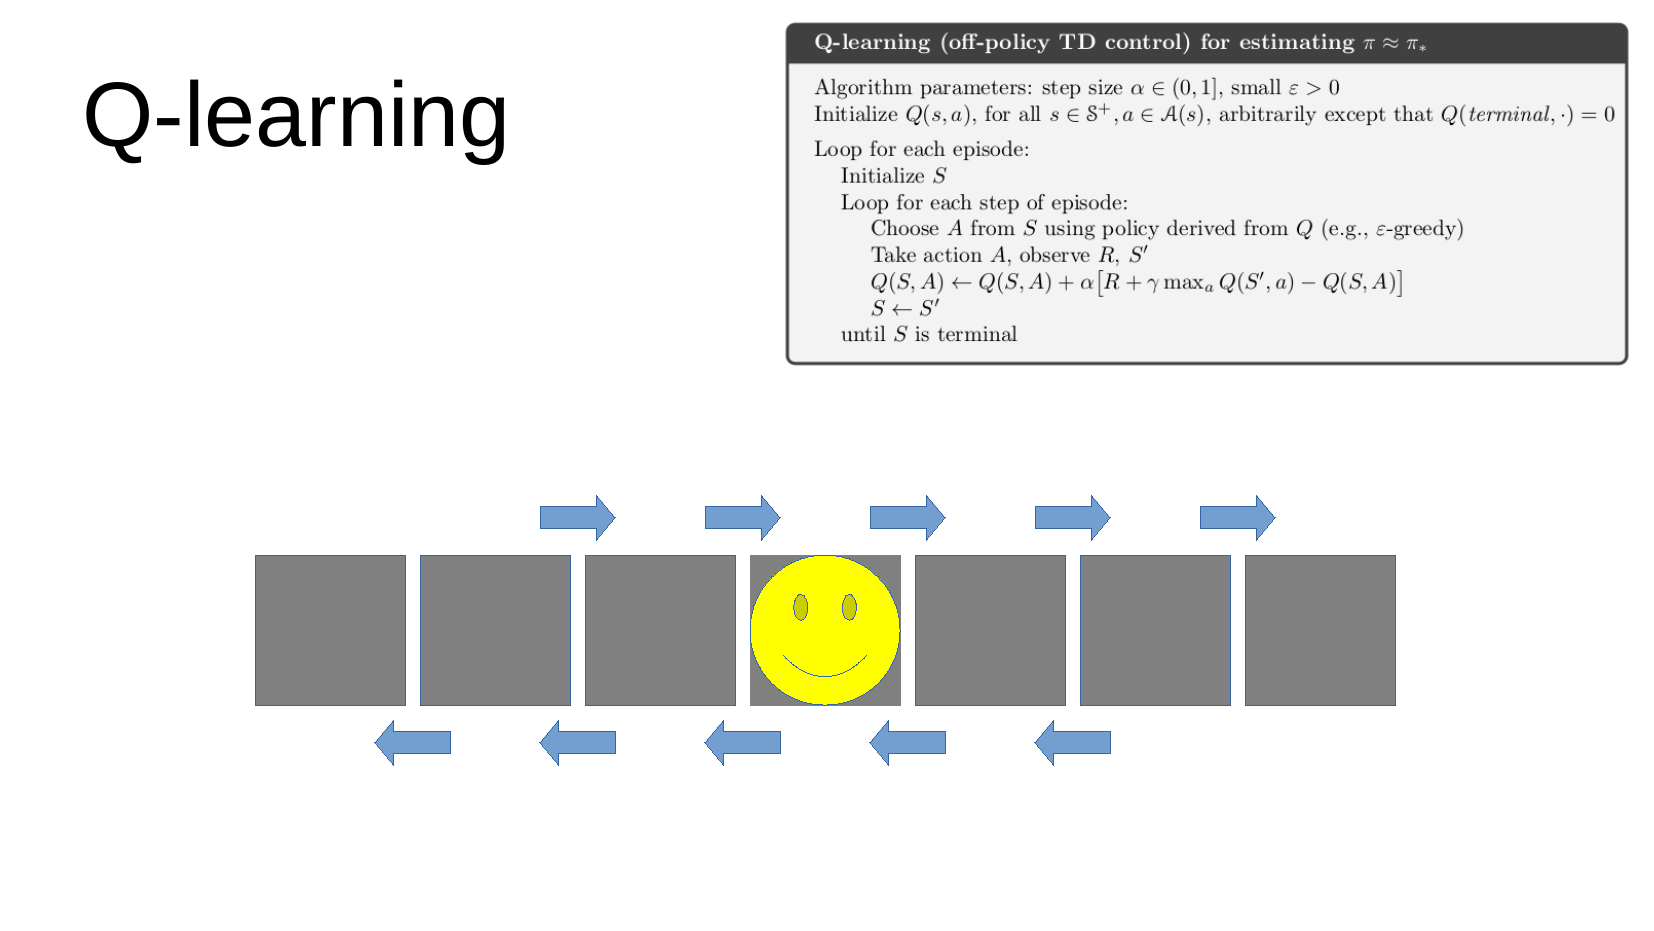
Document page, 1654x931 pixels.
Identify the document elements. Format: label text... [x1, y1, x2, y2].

text_box [704, 720, 781, 766]
text_box [1245, 555, 1396, 706]
text_box [1035, 495, 1111, 541]
text_box [1080, 555, 1231, 706]
text_box [585, 555, 736, 706]
text_box [915, 555, 1066, 706]
text_box [1200, 495, 1276, 541]
text_box [869, 720, 946, 766]
text_box [750, 555, 901, 706]
text_box [1034, 720, 1111, 766]
picture [773, 14, 1637, 376]
text_box [540, 495, 616, 541]
text_box [870, 495, 946, 541]
text_box [374, 720, 451, 766]
text_box [420, 555, 571, 706]
text_box [539, 720, 616, 766]
text_box [705, 495, 781, 541]
text_box [255, 555, 406, 706]
title Q-learning [82, 37, 773, 193]
